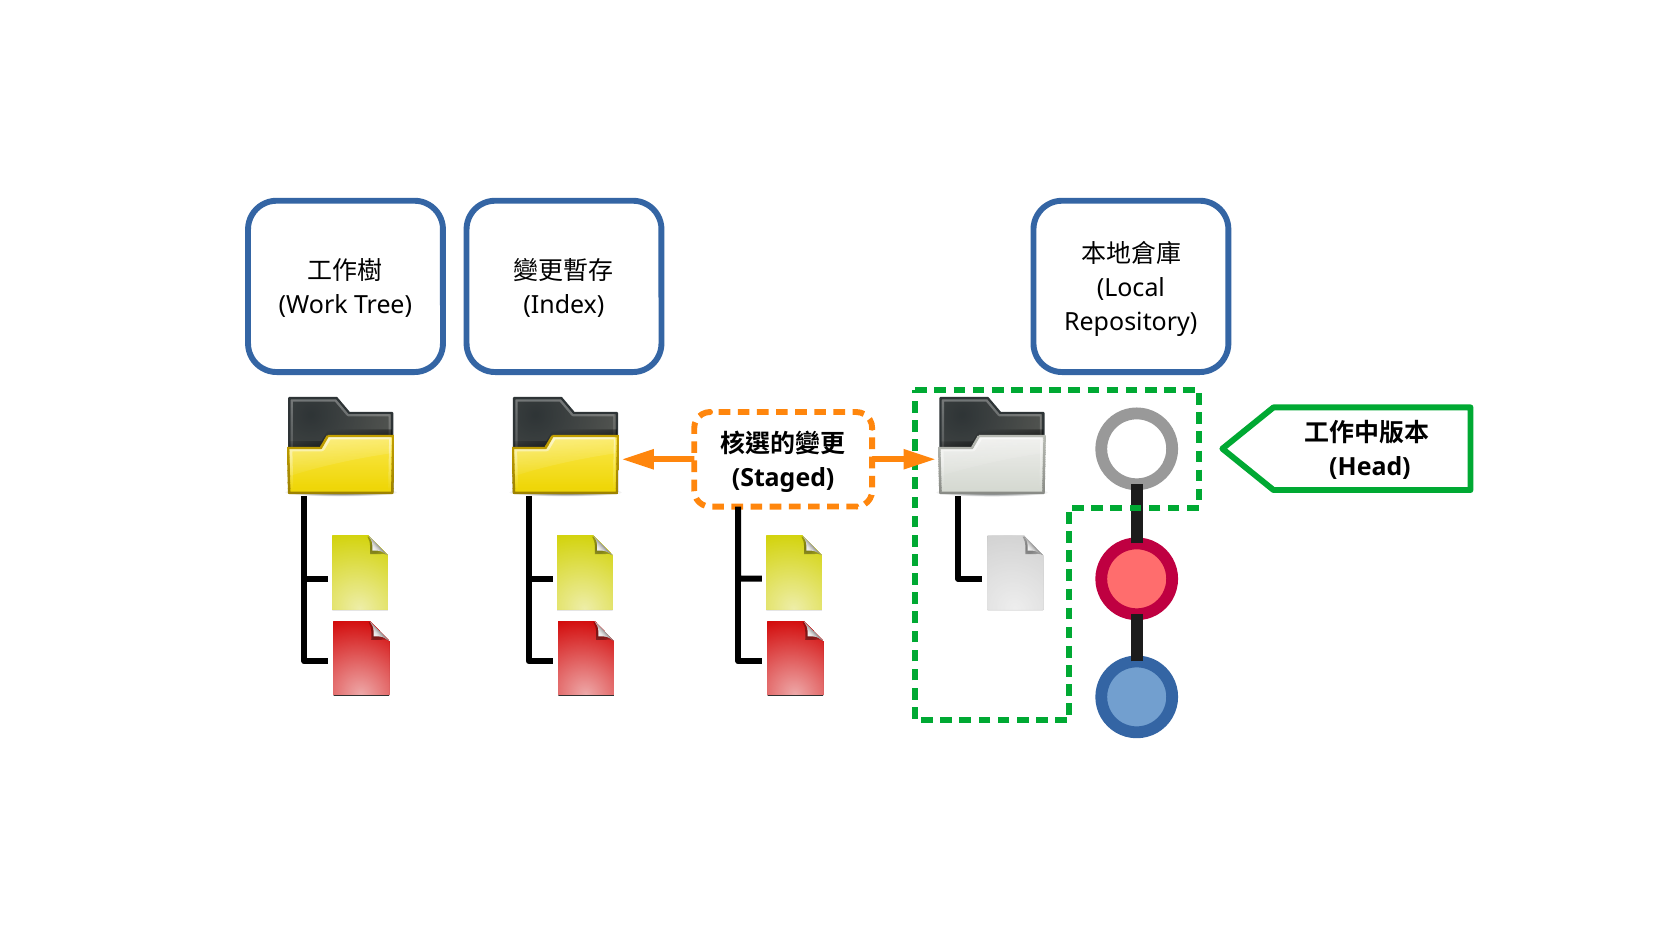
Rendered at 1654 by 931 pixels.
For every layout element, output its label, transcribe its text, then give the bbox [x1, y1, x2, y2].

picture [543, 531, 627, 615]
text_box 工作中版本 (Head) [1287, 407, 1453, 491]
text_box 變更暫存 (Index) [466, 200, 662, 373]
picture [752, 531, 836, 615]
picture [508, 387, 623, 503]
picture [319, 617, 404, 701]
text_box [1101, 661, 1173, 733]
text_box 工作樹 (Work Tree) [248, 200, 443, 373]
text_box [1101, 413, 1173, 484]
text_box 本地倉庫 (Local Repository) [1033, 200, 1229, 373]
picture [283, 387, 399, 503]
picture [934, 387, 1050, 503]
picture [973, 531, 1058, 615]
text_box 核選的變更 (Staged) [694, 412, 873, 507]
picture [318, 531, 402, 615]
picture [753, 617, 838, 701]
picture [544, 617, 628, 701]
text_box [1101, 543, 1173, 614]
